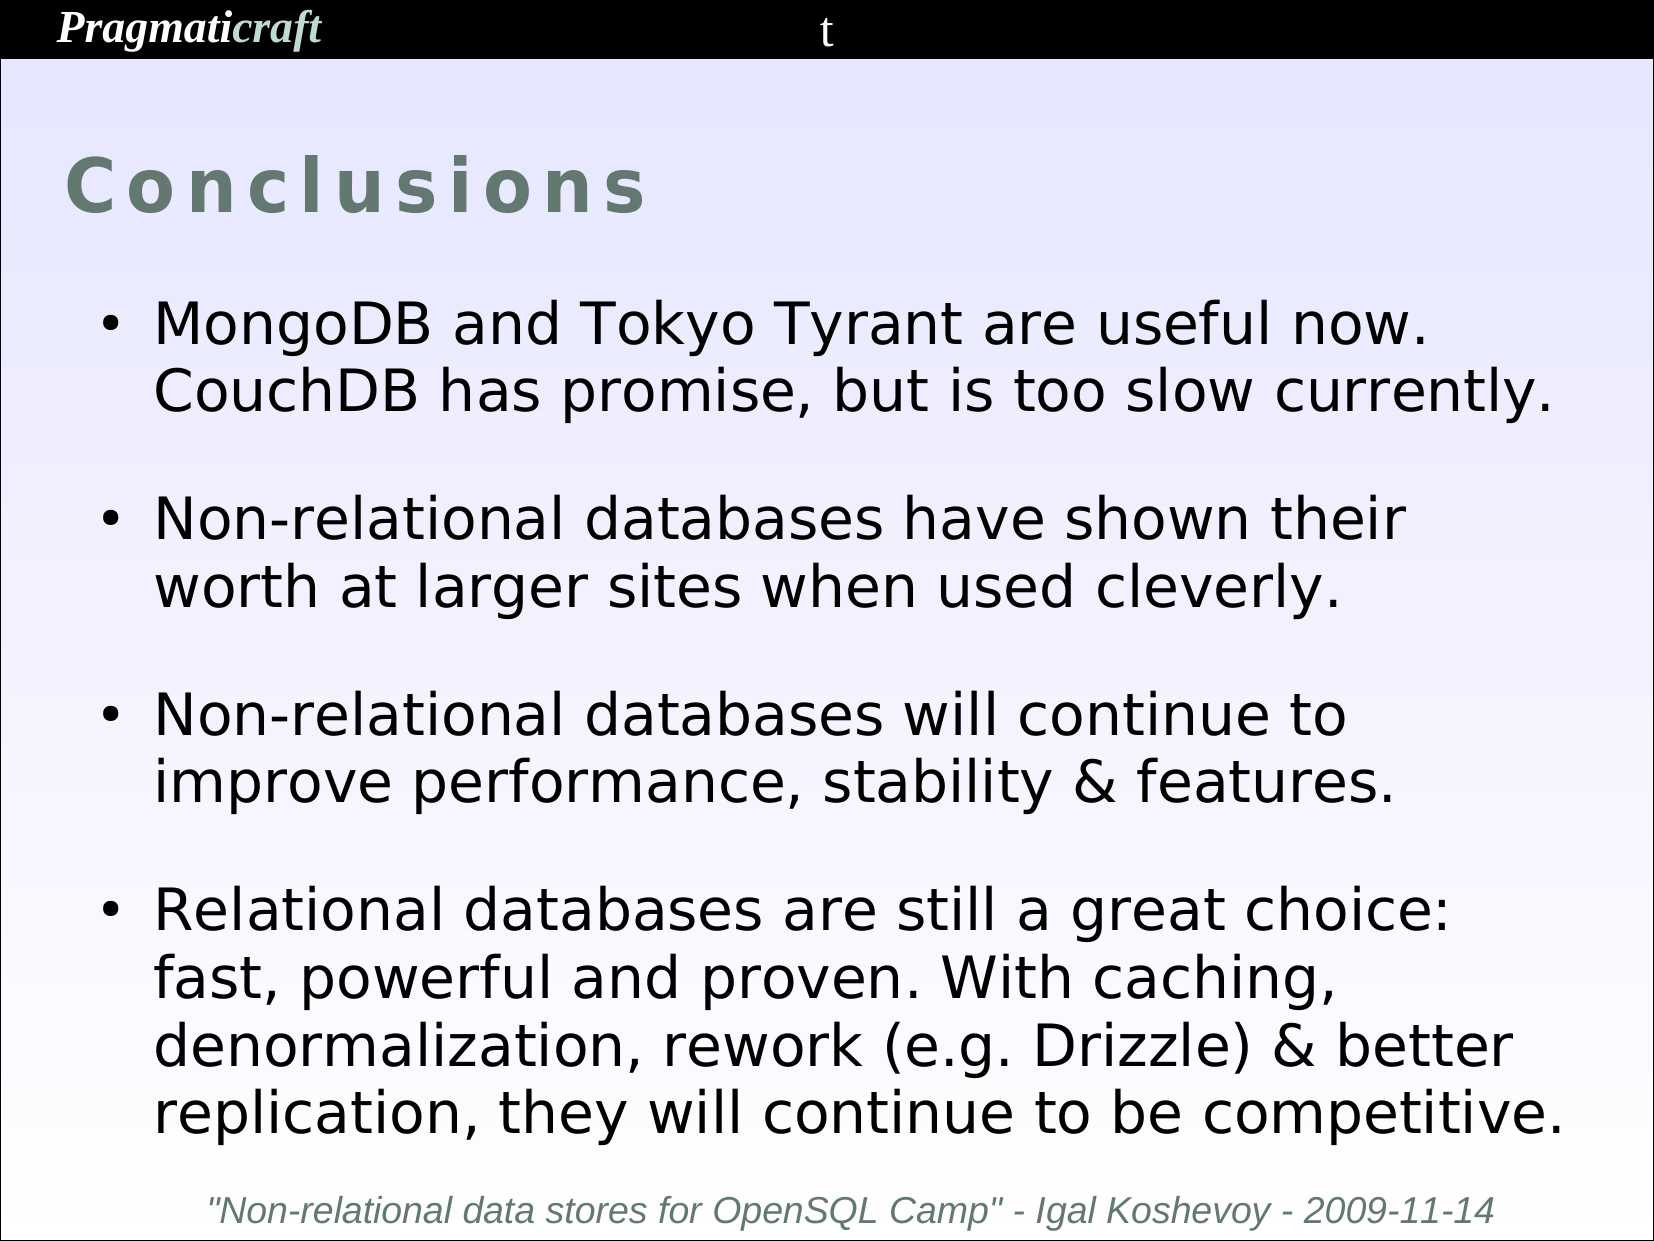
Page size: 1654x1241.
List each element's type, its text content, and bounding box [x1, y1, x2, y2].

title Conclusions [64, 119, 1587, 254]
list MongoDB and Tokyo Tyrant are useful now. CouchDB has promise, but is too slow currently. Non-relational databases have shown their worth at larger sites when used cleverly. Non-relational databases will continue to improve performance, stability & features. Relational databases are still a great choice: fast, powerful and proven. With caching, denormalization, rework (e.g. Drizzle) & better replication, they will continue to be competitive. [82, 290, 1571, 1148]
